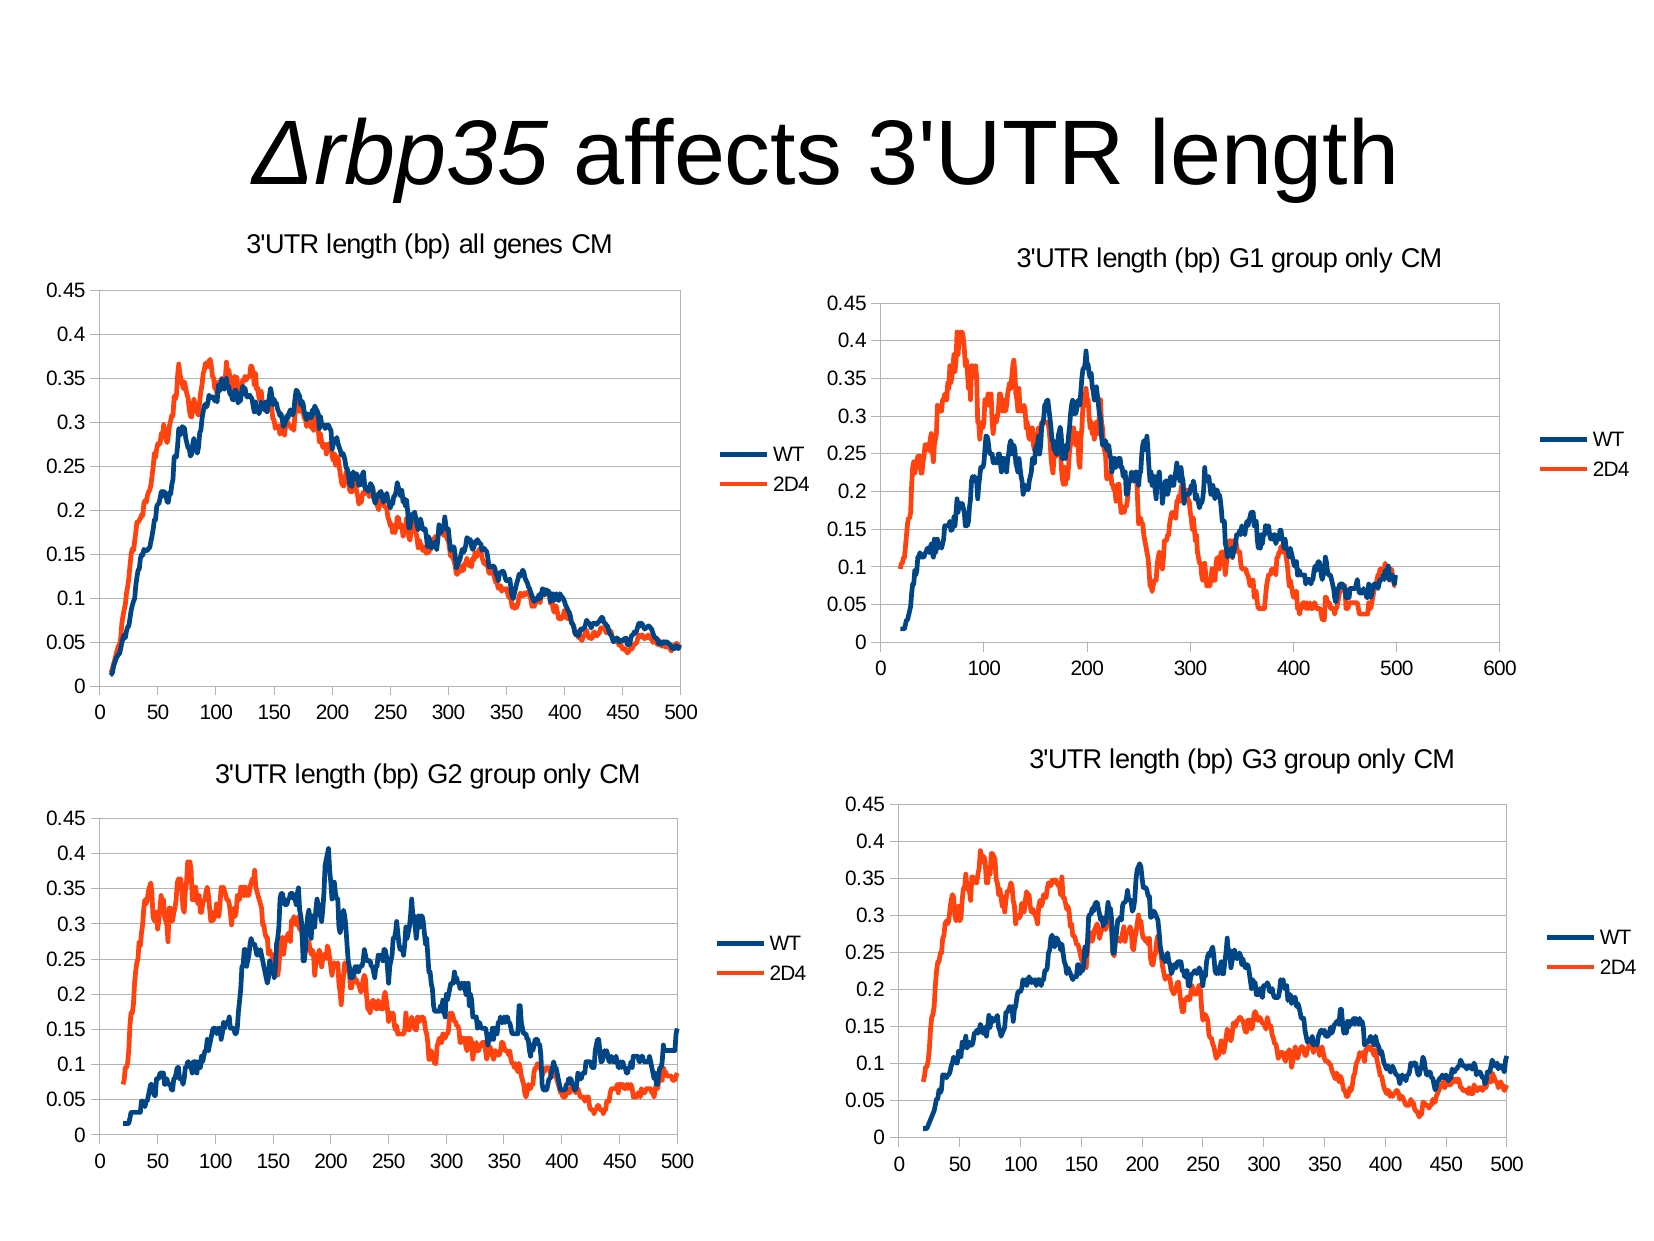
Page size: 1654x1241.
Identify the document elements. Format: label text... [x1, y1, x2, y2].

title Δrbp35 affects 3'UTR length [82, 49, 1571, 218]
chart [30, 203, 1654, 1186]
